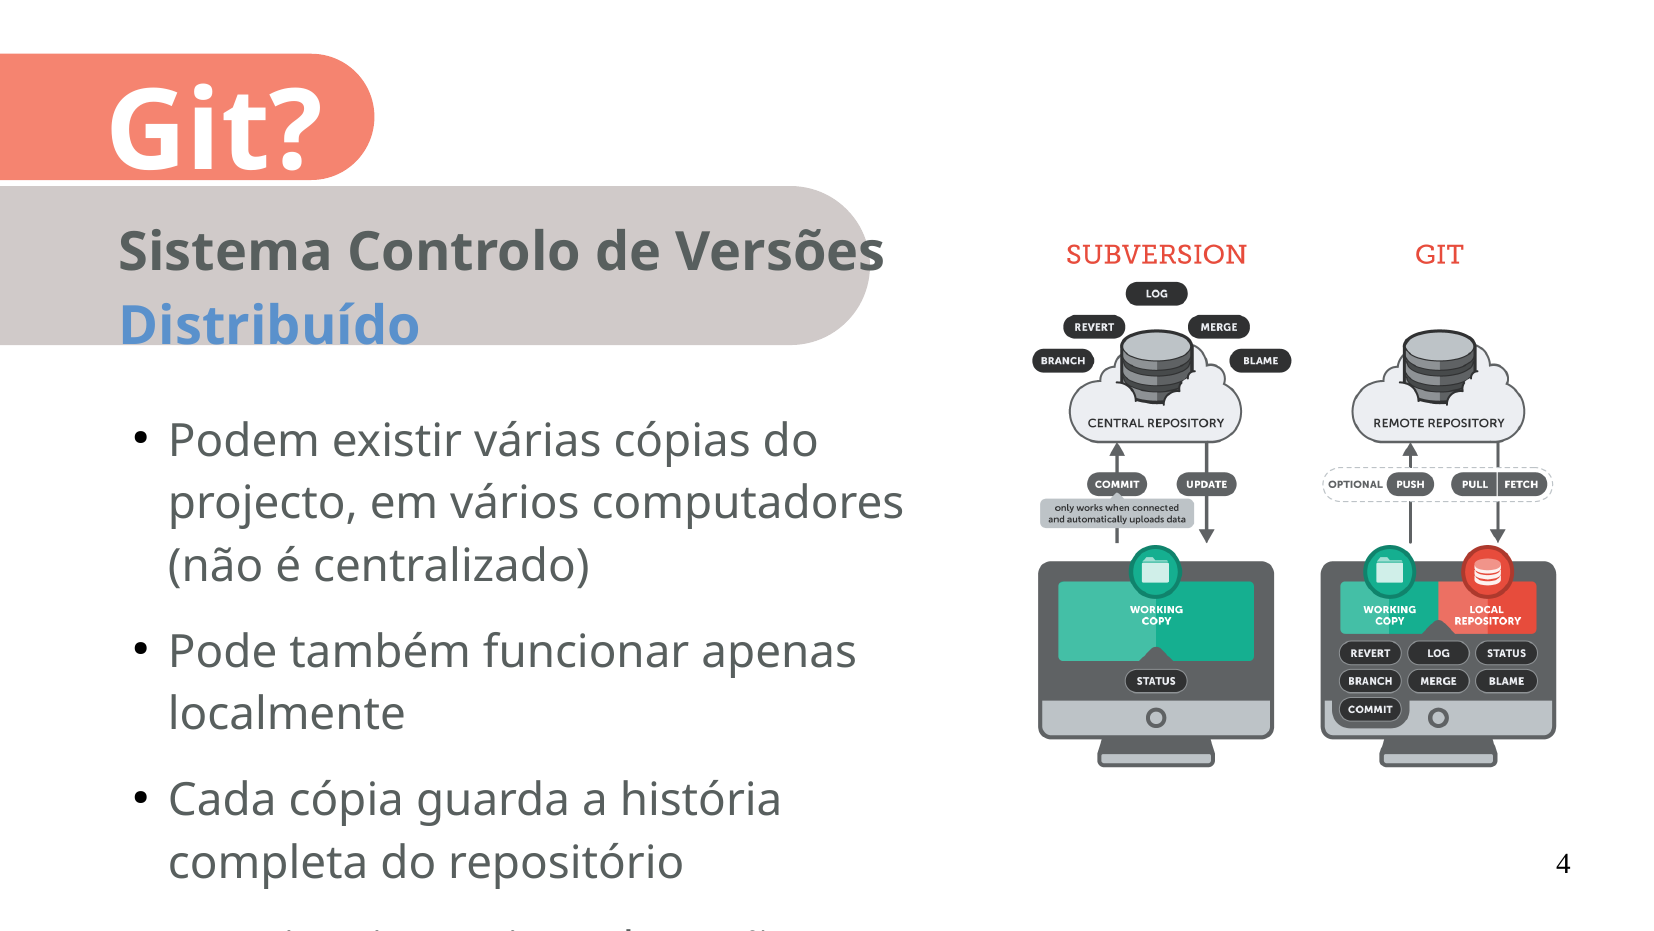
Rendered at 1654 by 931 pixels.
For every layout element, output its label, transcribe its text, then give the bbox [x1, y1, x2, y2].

picture [1031, 240, 1557, 768]
text_box [0, 186, 105, 346]
text_box [451, 186, 841, 204]
text_box [0, 53, 105, 181]
text_box Sistema Controlo de Versões Distribuído [103, 204, 957, 408]
title Git? [105, 48, 451, 204]
text_box Podem existir várias cópias do projecto, em vários computadores (não é centralizado) Pode também funcionar apenas localmente Cada cópia guarda a história completa do repositório Permite sincronizar alterações entre nós [117, 399, 991, 852]
